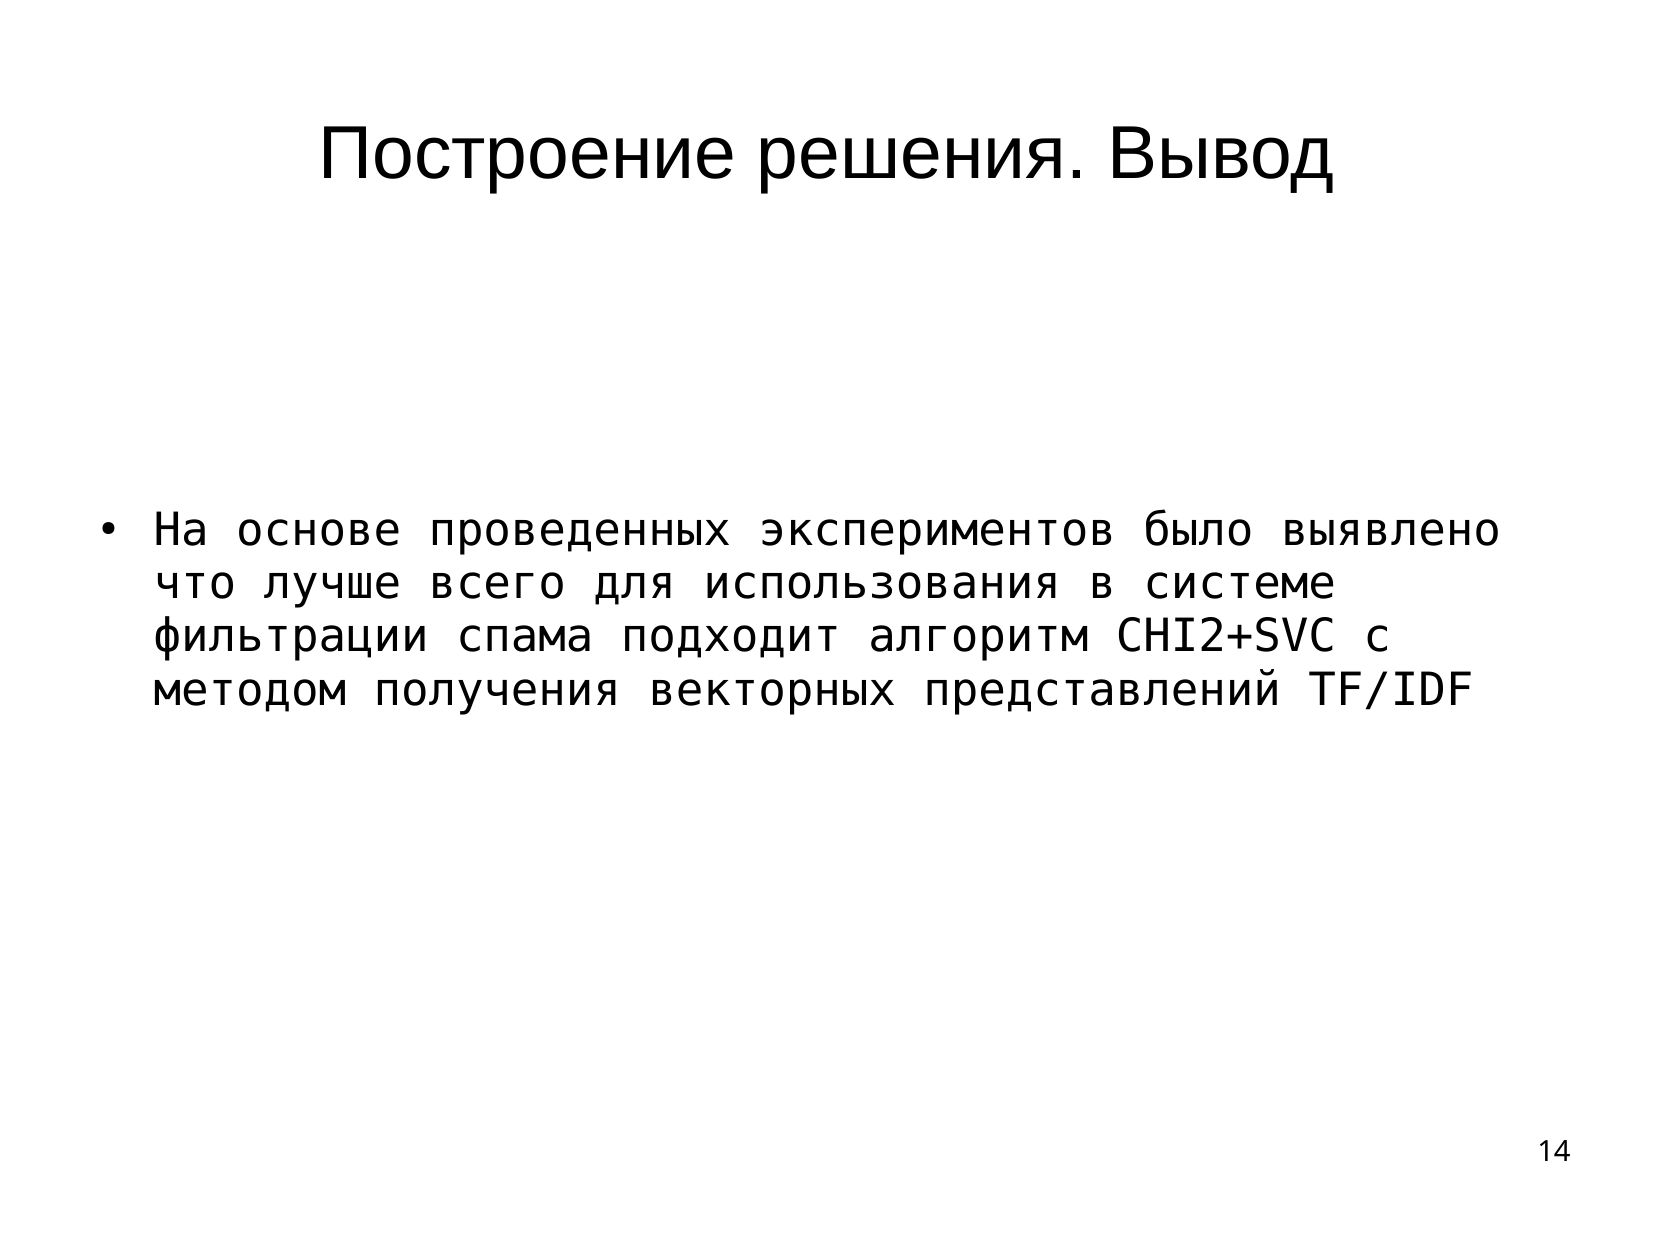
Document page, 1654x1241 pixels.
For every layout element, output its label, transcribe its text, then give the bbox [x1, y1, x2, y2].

list На основе проведенных экспериментов было выявлено что лучше всего для использования в системе фильтрации спама подходит алгоритм CHI2+SVC с методом получения векторных представлений TF/IDF [82, 502, 1571, 783]
title Построение решения. Вывод [82, 49, 1571, 257]
